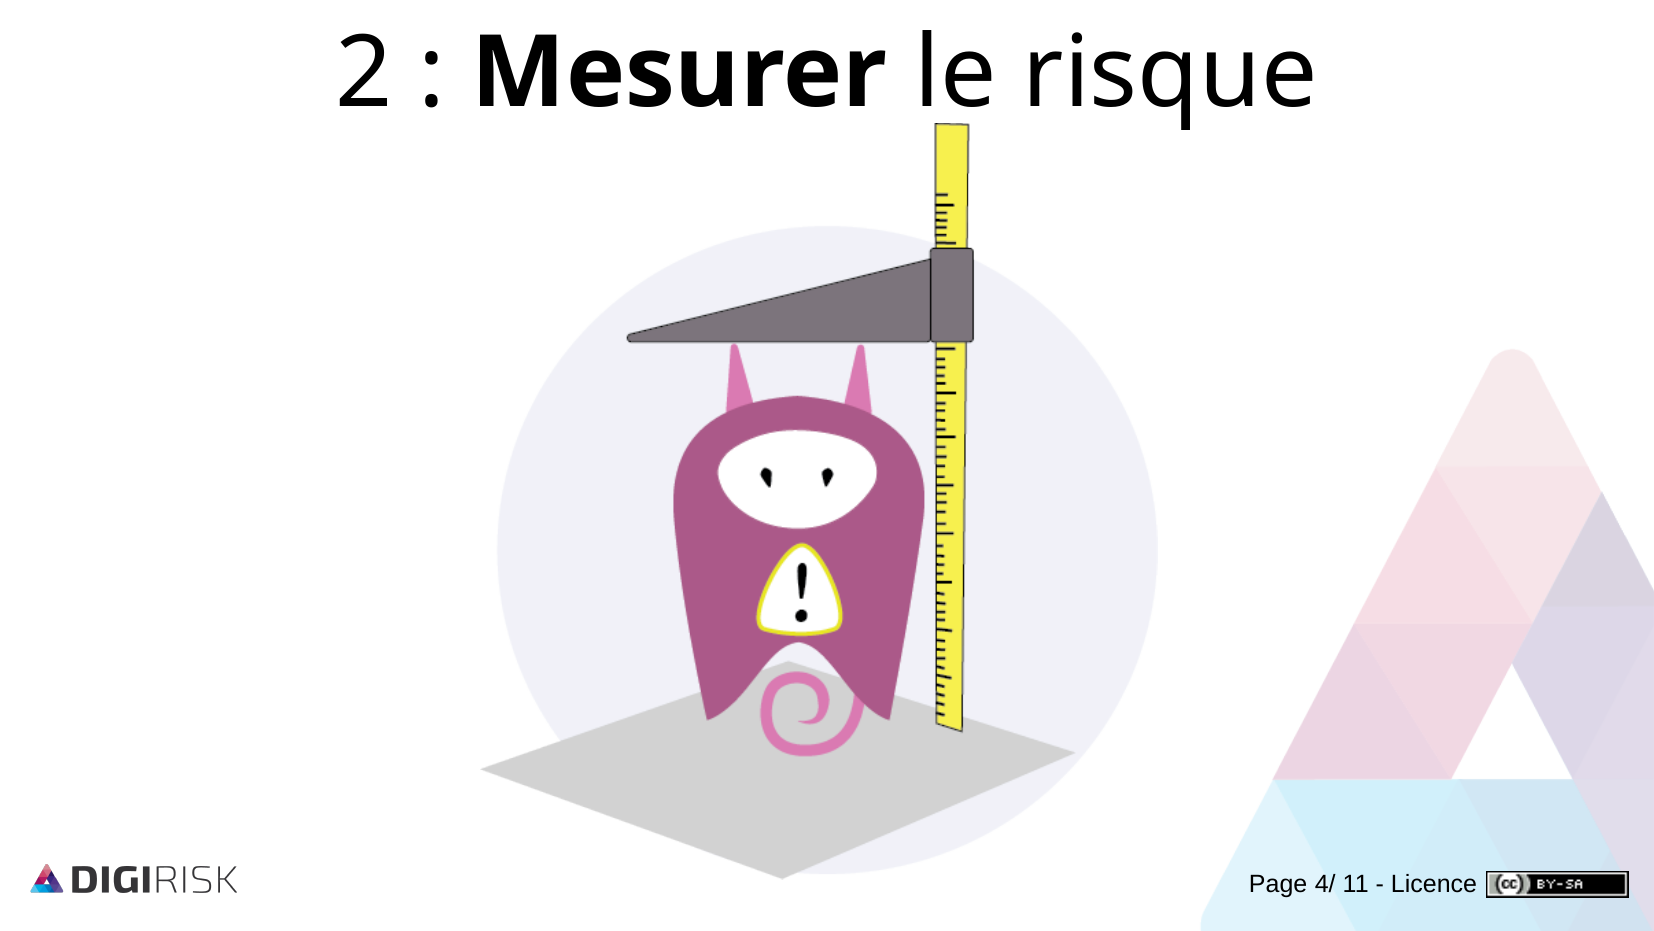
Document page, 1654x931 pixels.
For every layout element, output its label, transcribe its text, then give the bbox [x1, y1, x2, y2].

picture [1486, 871, 1629, 898]
title 2 : Mesurer le risque [0, 0, 1654, 142]
picture [29, 862, 237, 893]
picture [480, 123, 1158, 880]
